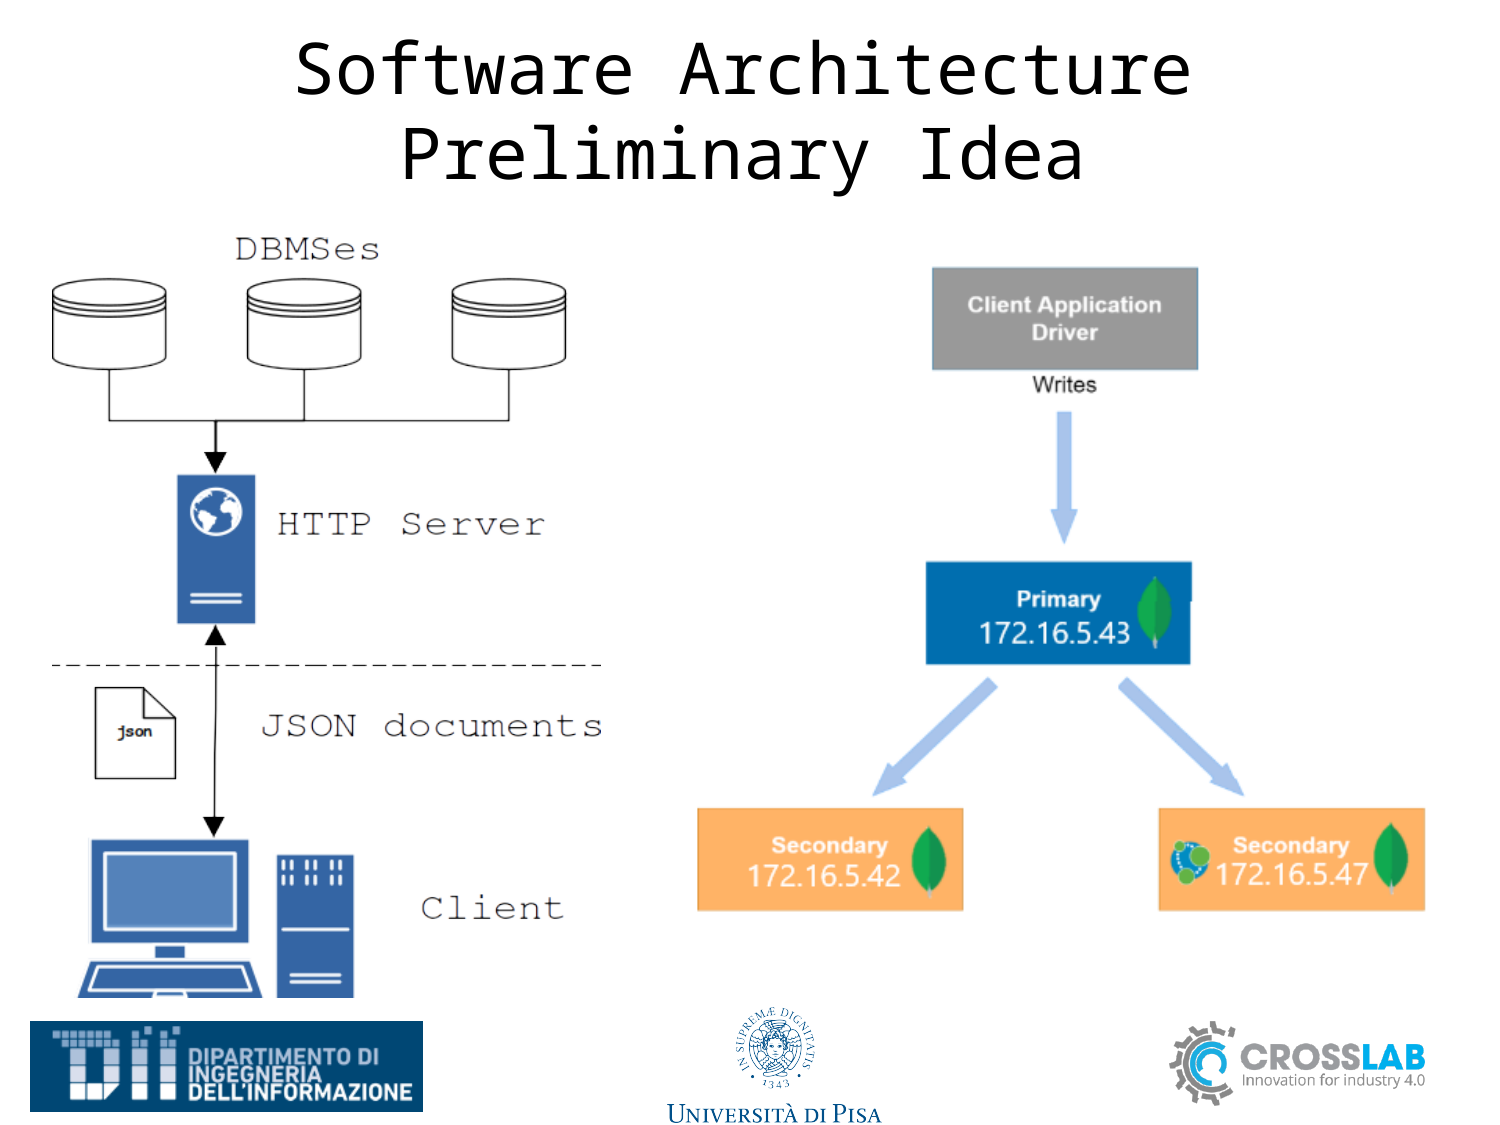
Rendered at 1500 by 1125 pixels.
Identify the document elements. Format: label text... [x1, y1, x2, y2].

picture [1169, 1021, 1425, 1106]
title Software Architecture Preliminary Idea [25, 14, 1463, 203]
picture [30, 1021, 423, 1112]
picture [52, 224, 601, 998]
picture [646, 262, 1463, 929]
picture [667, 1007, 882, 1123]
